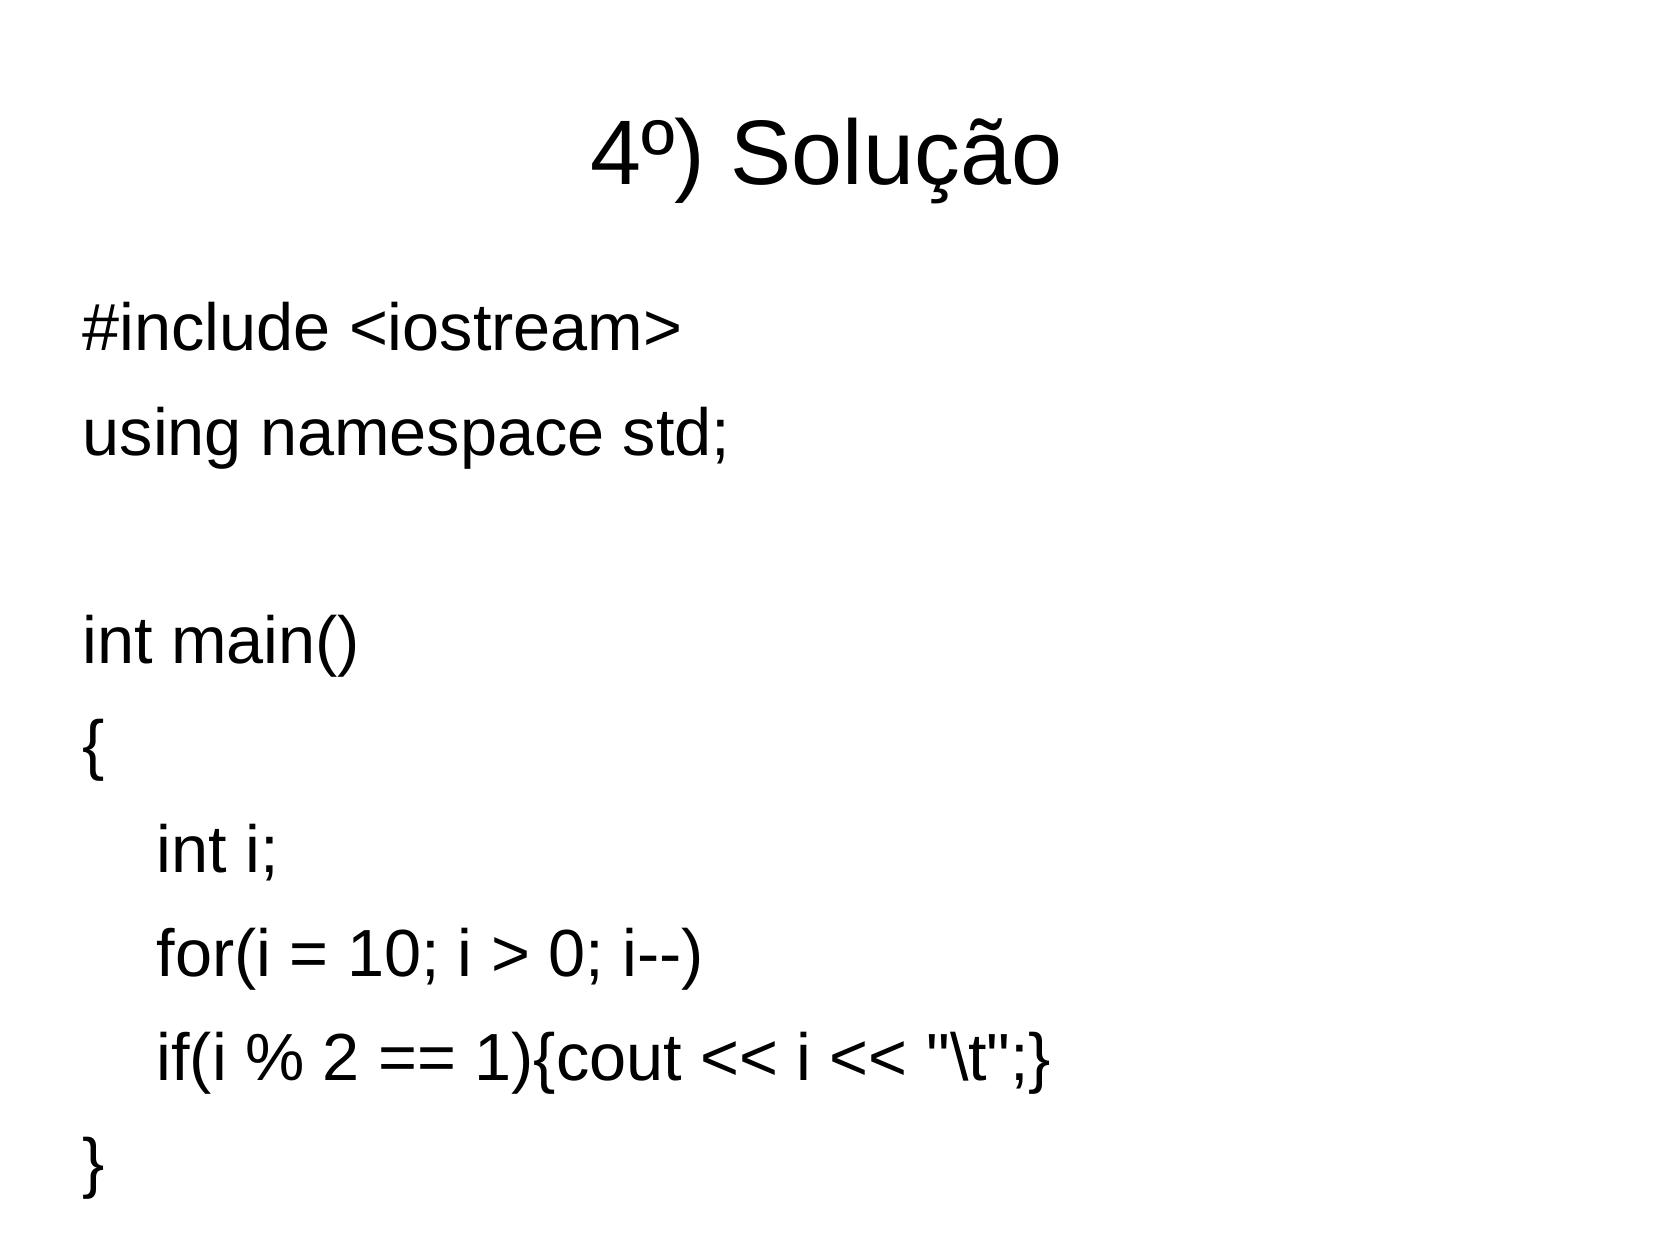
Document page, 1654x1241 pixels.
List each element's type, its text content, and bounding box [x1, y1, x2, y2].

list #include <iostream> using namespace std; int main() { int i; for(i = 10; i > 0; i--) if(i % 2 == 1){cout << i << "\t";} } [82, 290, 1571, 1200]
title 4º) Solução [82, 49, 1571, 257]
